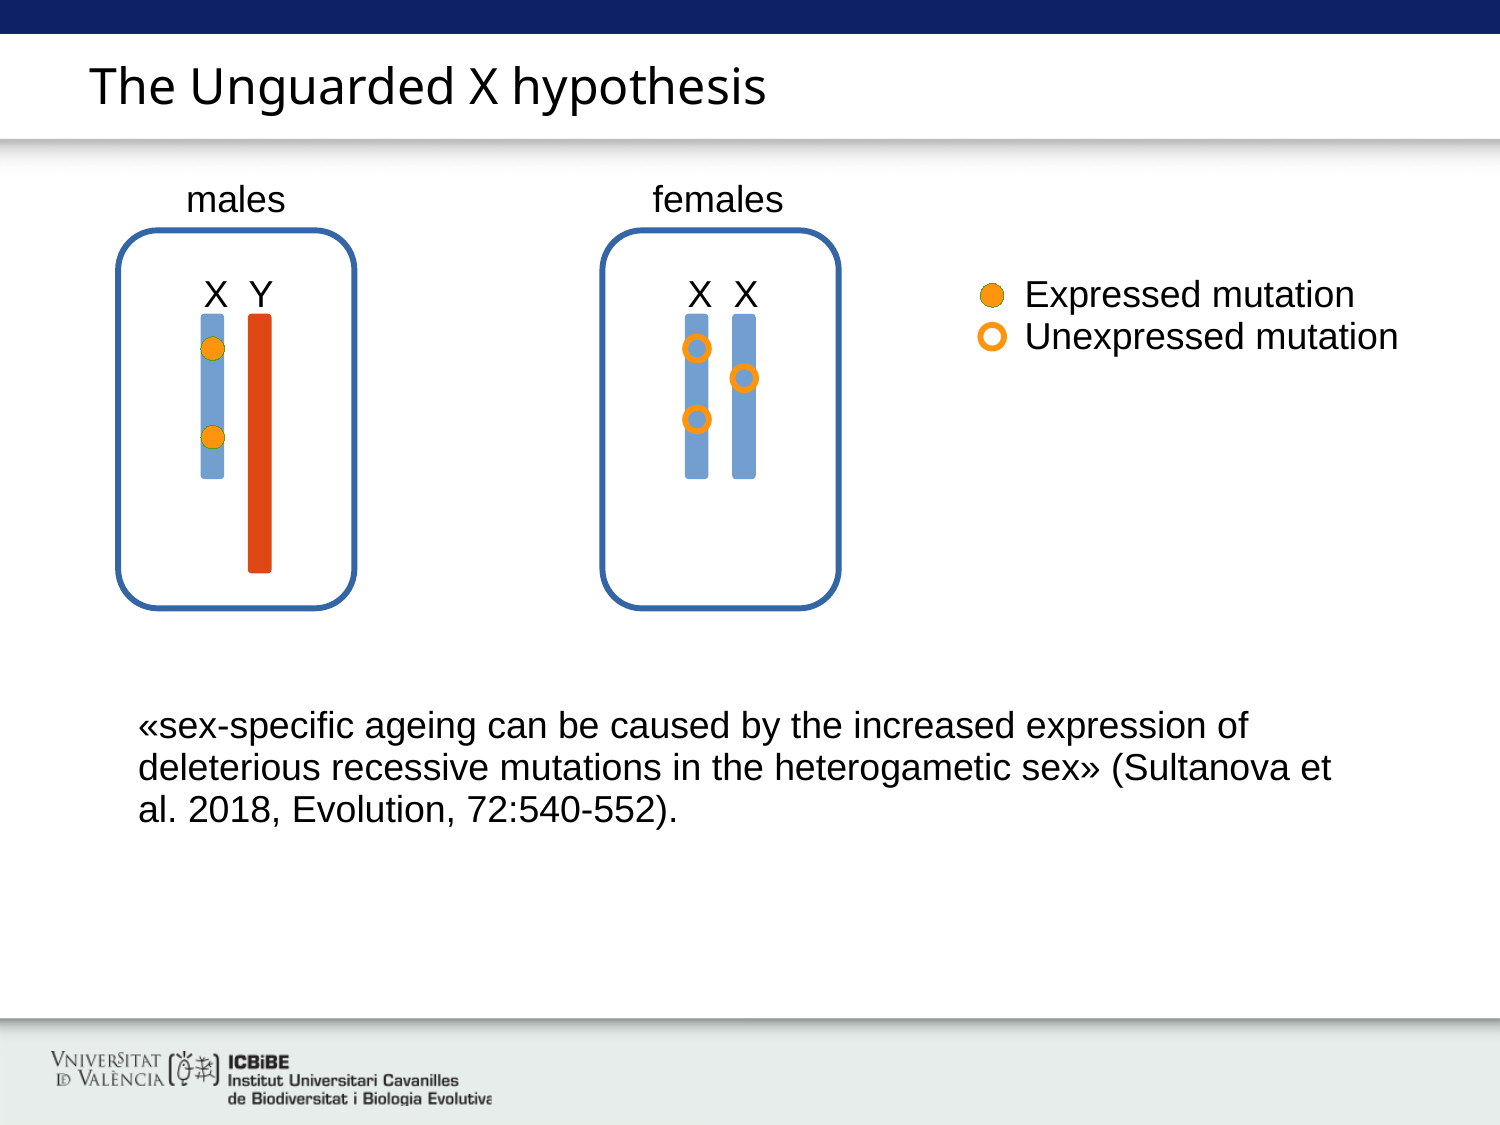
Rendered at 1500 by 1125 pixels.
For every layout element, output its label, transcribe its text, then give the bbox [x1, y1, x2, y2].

text_box females [637, 171, 799, 229]
text_box [684, 313, 709, 340]
text_box X X [672, 266, 774, 324]
text_box [732, 313, 756, 368]
text_box [200, 324, 225, 480]
text_box [684, 358, 709, 411]
text_box [247, 324, 272, 574]
text_box [689, 340, 705, 357]
text_box [736, 370, 752, 386]
picture [0, 0, 1500, 214]
text_box [689, 411, 705, 428]
text_box «sex-specific ageing can be caused by the increased expression of deleterious recessive mutations in the heterogametic sex» (Sultanova et al. 2018, Evolution, 72:540-552). [123, 696, 1382, 838]
list The Unguarded X hypothesis [75, 47, 922, 110]
text_box [732, 388, 756, 480]
text_box males [171, 171, 301, 229]
text_box [980, 283, 1004, 308]
text_box X Y [188, 266, 289, 324]
text_box Expressed mutation Unexpressed mutation [1009, 265, 1414, 365]
text_box [684, 429, 709, 480]
picture [0, 1018, 1500, 1125]
